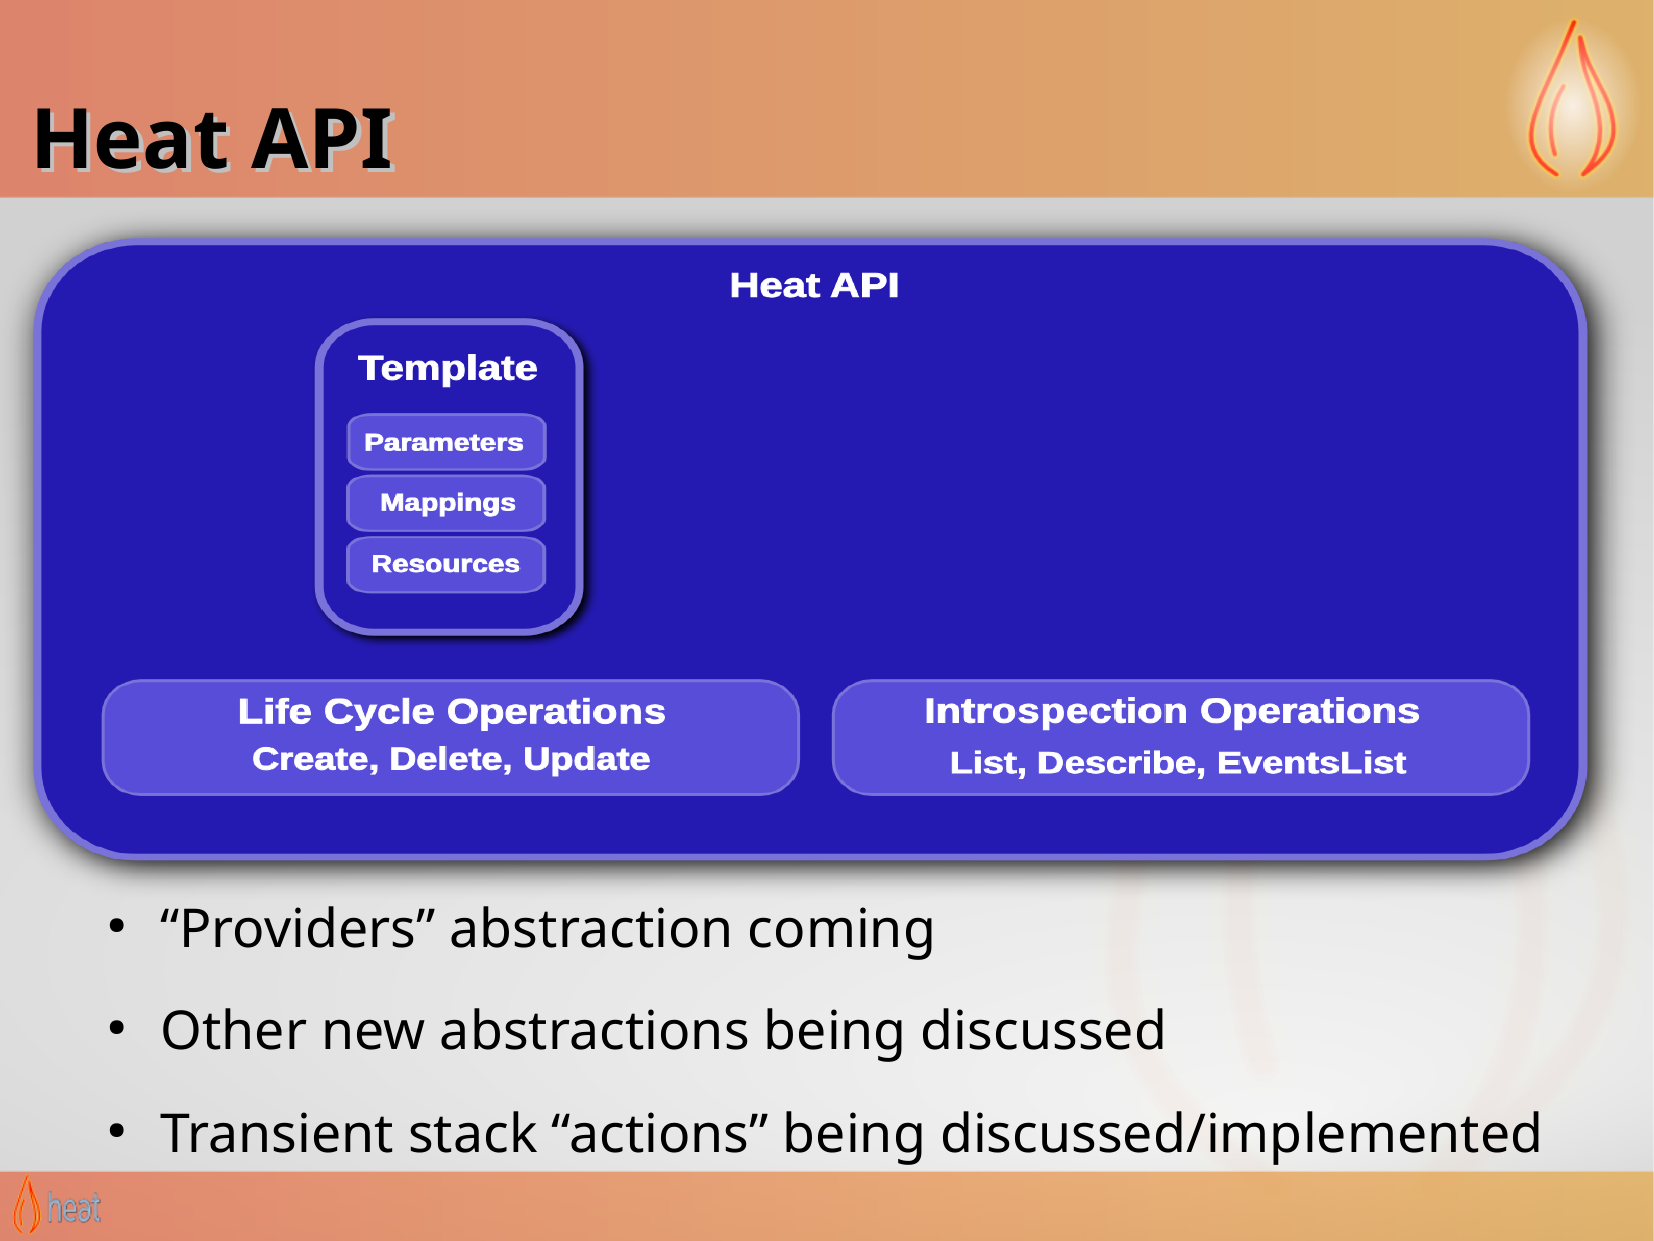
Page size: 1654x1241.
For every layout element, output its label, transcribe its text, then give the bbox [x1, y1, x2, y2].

title Heat API [30, 23, 1606, 209]
picture [0, 0, 1654, 1241]
list “Providers” abstraction coming Other new abstractions being discussed Transient stack “actions” being discussed/implemented [90, 889, 1591, 1171]
